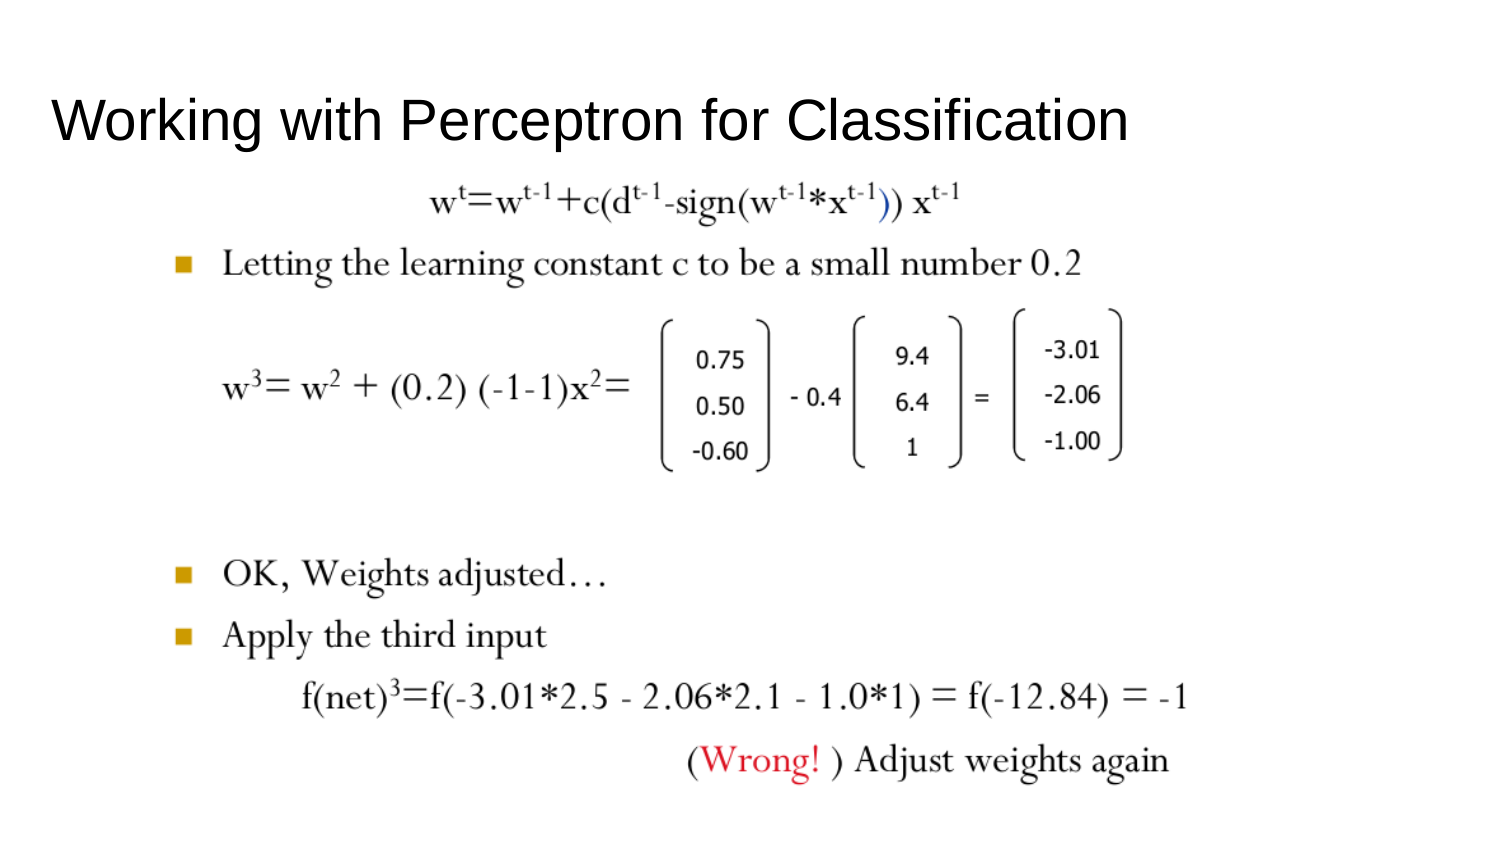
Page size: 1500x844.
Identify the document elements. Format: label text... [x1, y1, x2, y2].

title Working with Perceptron for Classification [51, 72, 1449, 167]
picture [153, 153, 1225, 792]
